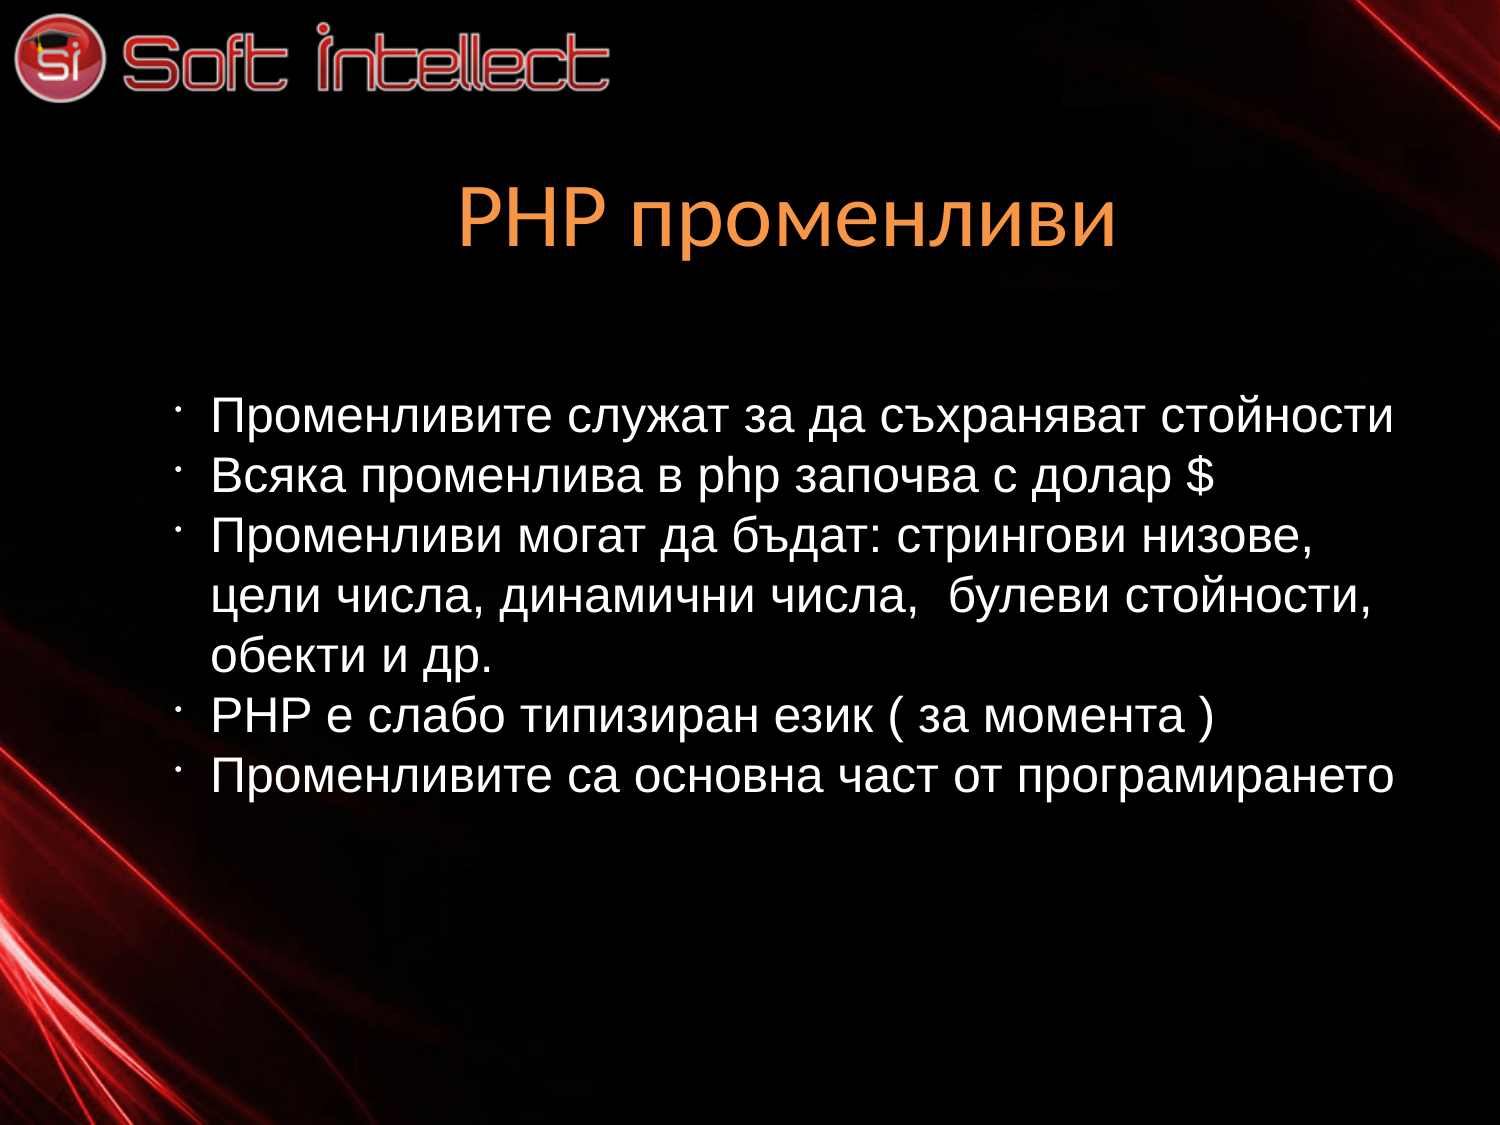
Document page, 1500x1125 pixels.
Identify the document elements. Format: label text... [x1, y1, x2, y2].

text_box PHP променливи [113, 116, 1464, 304]
picture [0, 0, 1500, 1125]
text_box Променливите служат за да съхраняват стойности Всяка променлива в php започва с долар $ Променливи могат да бъдат: стрингови низове, цели числа, динамични числа, булеви стойности, обекти и др. PHP e слабо типизиран език ( за момента ) Променливите са основна част от програмирането [159, 375, 1410, 1097]
